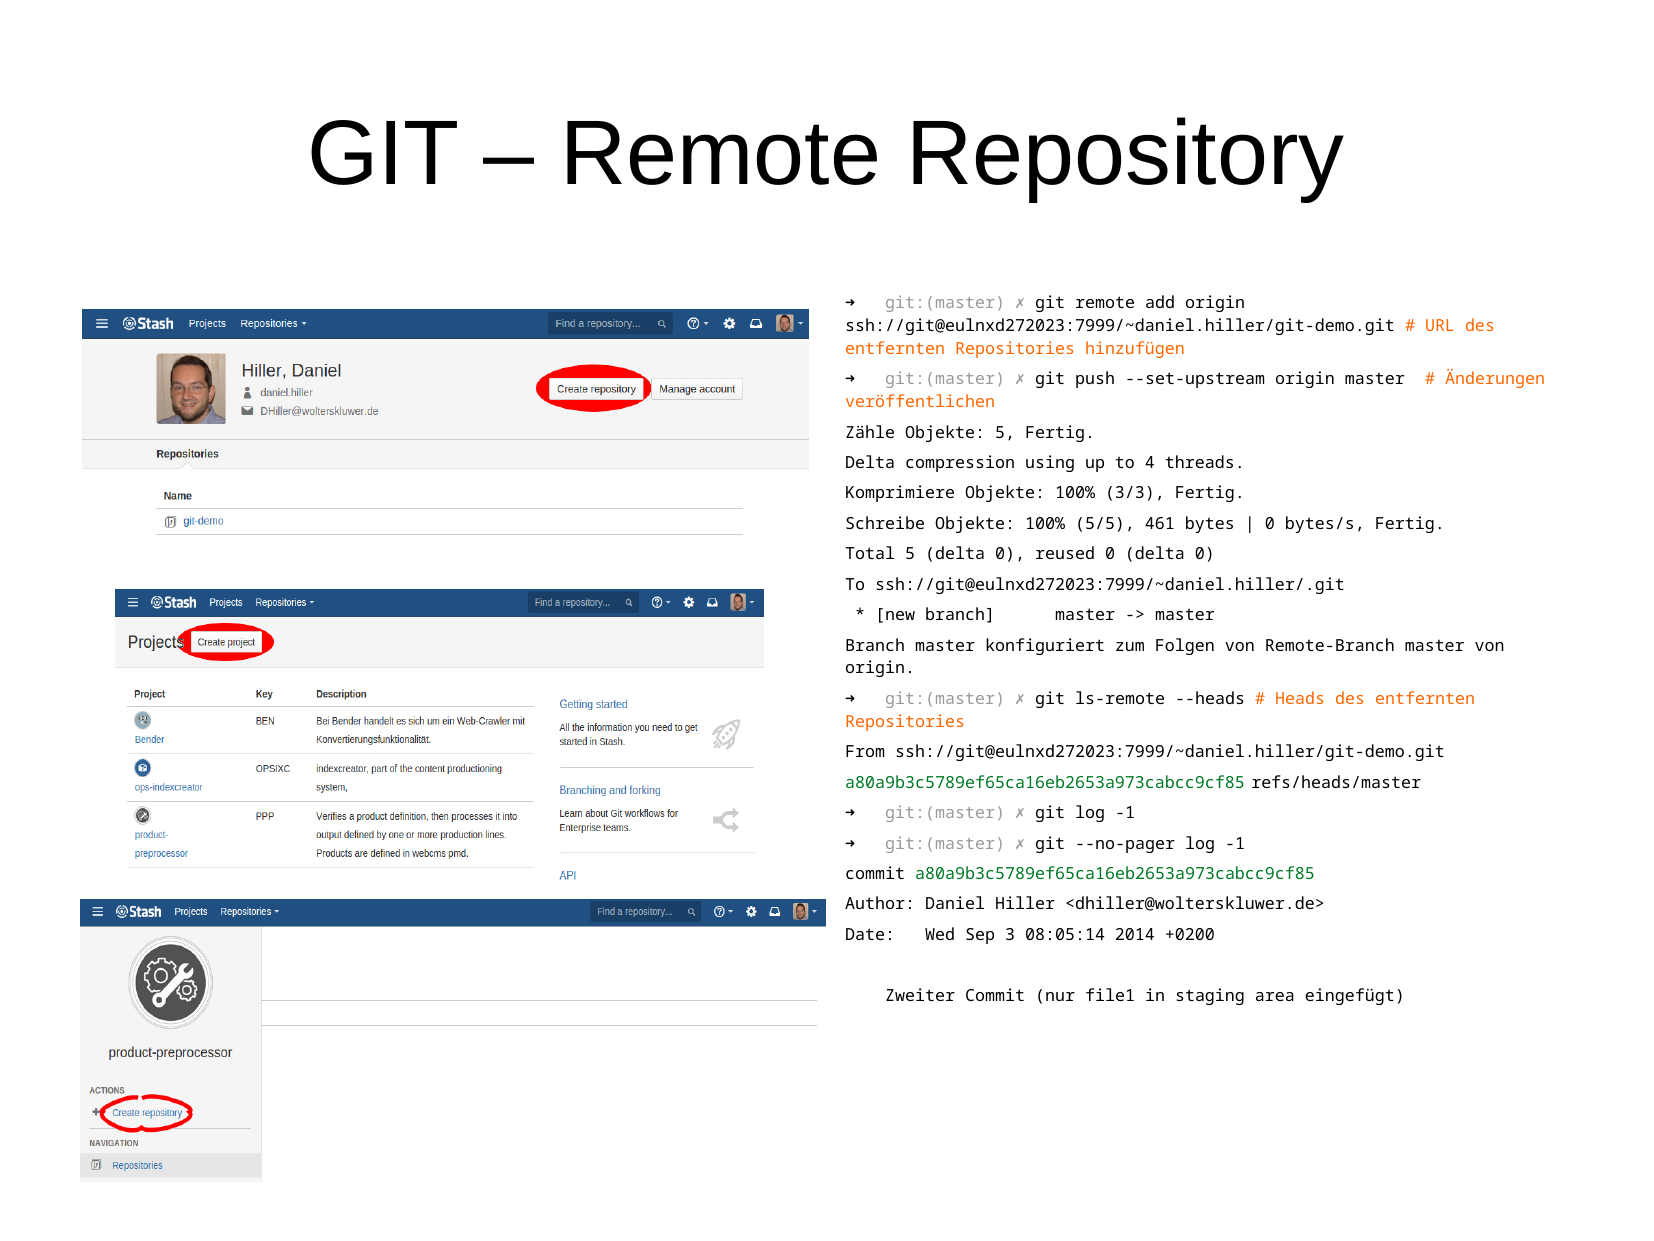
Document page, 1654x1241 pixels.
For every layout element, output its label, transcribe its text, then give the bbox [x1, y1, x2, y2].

picture [78, 309, 827, 1182]
list ➜ git:(master) ✗ git remote add origin ssh://git@eulnxd272023:7999/~daniel.hiller/git-demo.git # URL des entfernten Repositories hinzufügen ➜ git:(master) ✗ git push --set-upstream origin master # Änderungen veröffentlichen Zähle Objekte: 5, Fertig. Delta compression using up to 4 threads. Komprimiere Objekte: 100% (3/3), Fertig. Schreibe Objekte: 100% (5/5), 461 bytes | 0 bytes/s, Fertig. Total 5 (delta 0), reused 0 (delta 0) To ssh://git@eulnxd272023:7999/~daniel.hiller/.git * [new branch] master -> master Branch master konfiguriert zum Folgen von Remote-Branch master von origin. ➜ git:(master) ✗ git ls-remote --heads # Heads des entfernten Repositories From ssh://git@eulnxd272023:7999/~daniel.hiller/git-demo.git a80a9b3c5789ef65ca16eb2653a973cabcc9cf85 refs/heads/master ➜ git:(master) ✗ git log -1 ➜ git:(master) ✗ git --no-pager log -1 commit a80a9b3c5789ef65ca16eb2653a973cabcc9cf85 Author: Daniel Hiller <dhiller@wolterskluwer.de> Date: Wed Sep 3 08:05:14 2014 +0200 Zweiter Commit (nur file1 in staging area eingefügt) [845, 290, 1572, 1010]
title GIT – Remote Repository [82, 49, 1571, 257]
